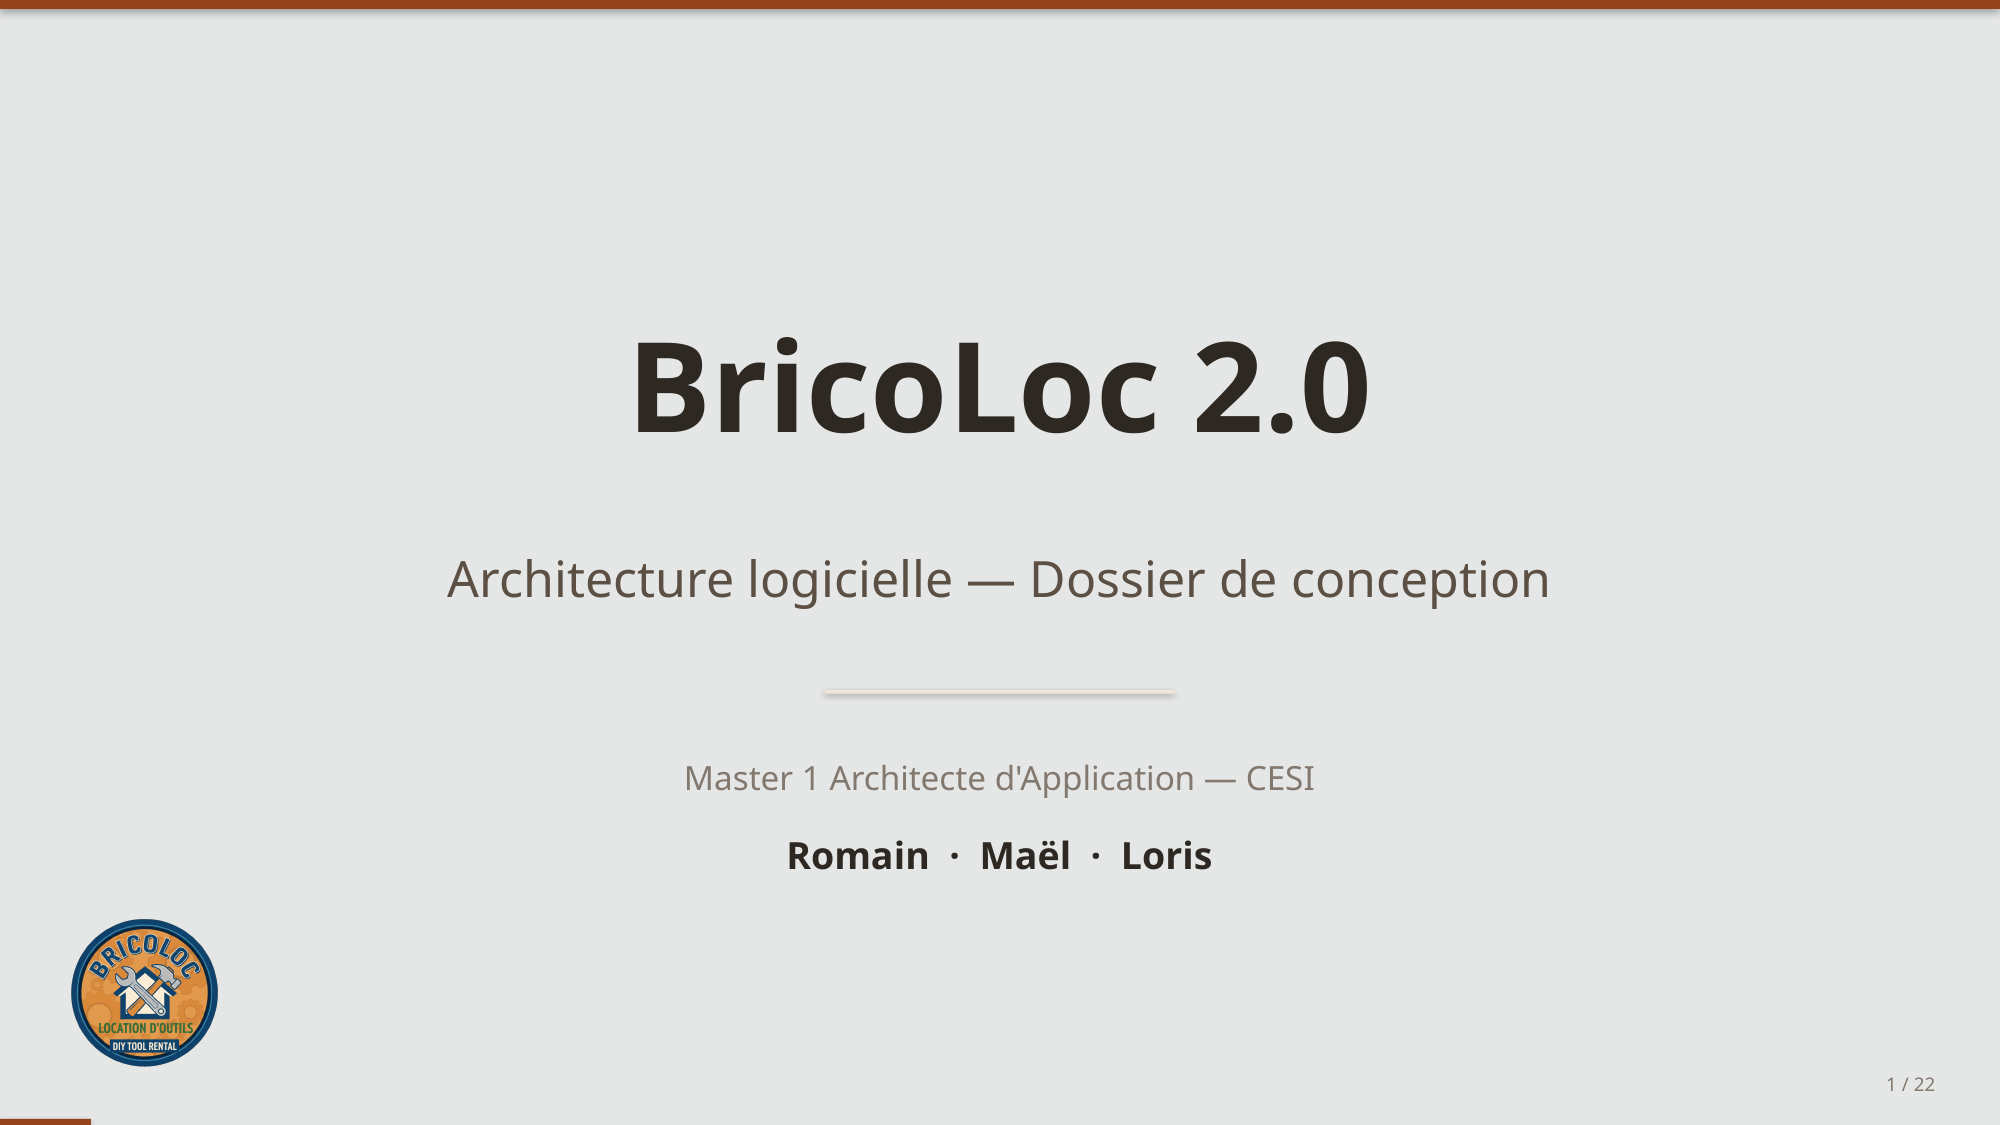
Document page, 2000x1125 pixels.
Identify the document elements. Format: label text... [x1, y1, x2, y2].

text_box [0, 1118, 91, 1125]
text_box Architecture logicielle — Dossier de conception [149, 539, 1850, 615]
text_box 1 / 22 [1799, 1065, 1950, 1103]
text_box [824, 689, 1175, 694]
text_box BricoLoc 2.0 [149, 299, 1850, 465]
text_box Master 1 Architecte d'Application — CESI [149, 749, 1850, 805]
text_box [0, 0, 2000, 9]
picture [45, 895, 245, 1095]
text_box Romain · Maël · Loris [149, 824, 1850, 885]
